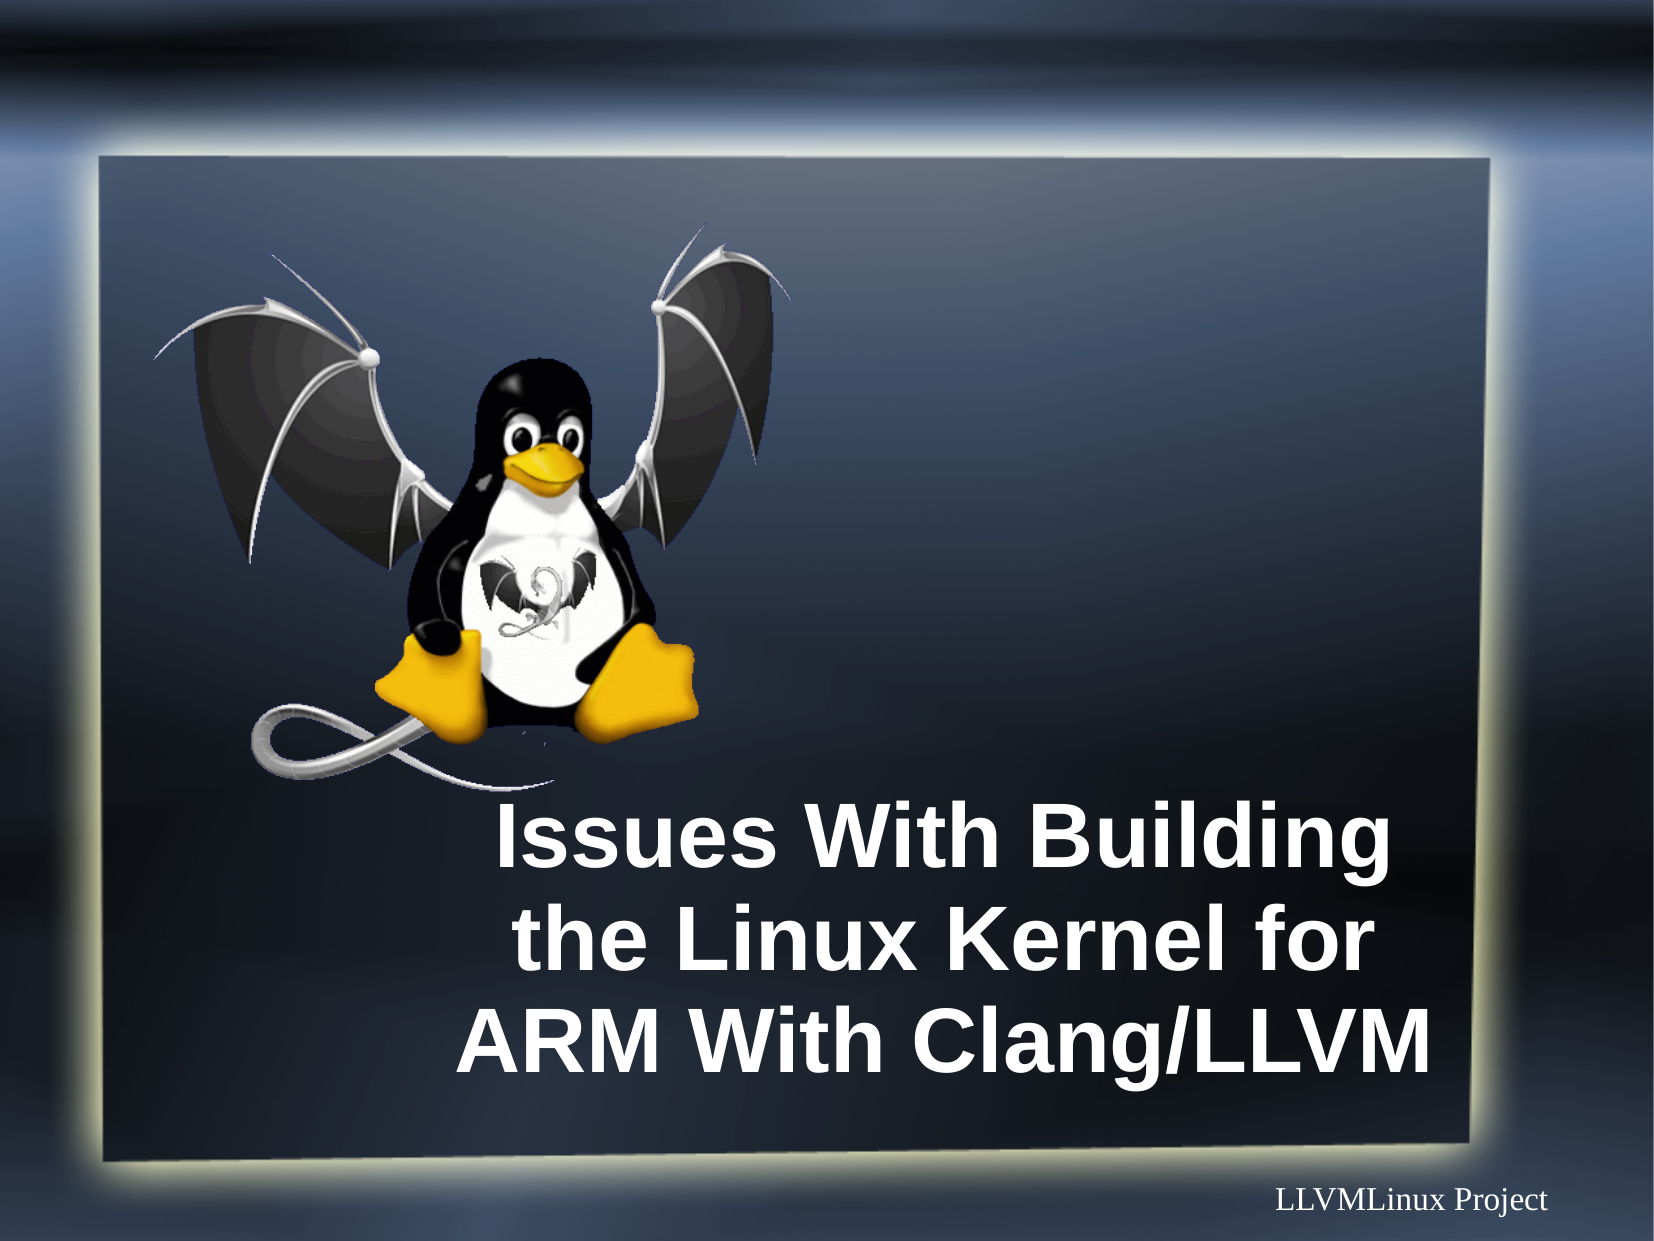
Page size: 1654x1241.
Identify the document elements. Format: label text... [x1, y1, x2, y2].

picture [0, 0, 1654, 1241]
title Issues With Building the Linux Kernel for ARM With Clang/LLVM [442, 784, 1447, 1093]
